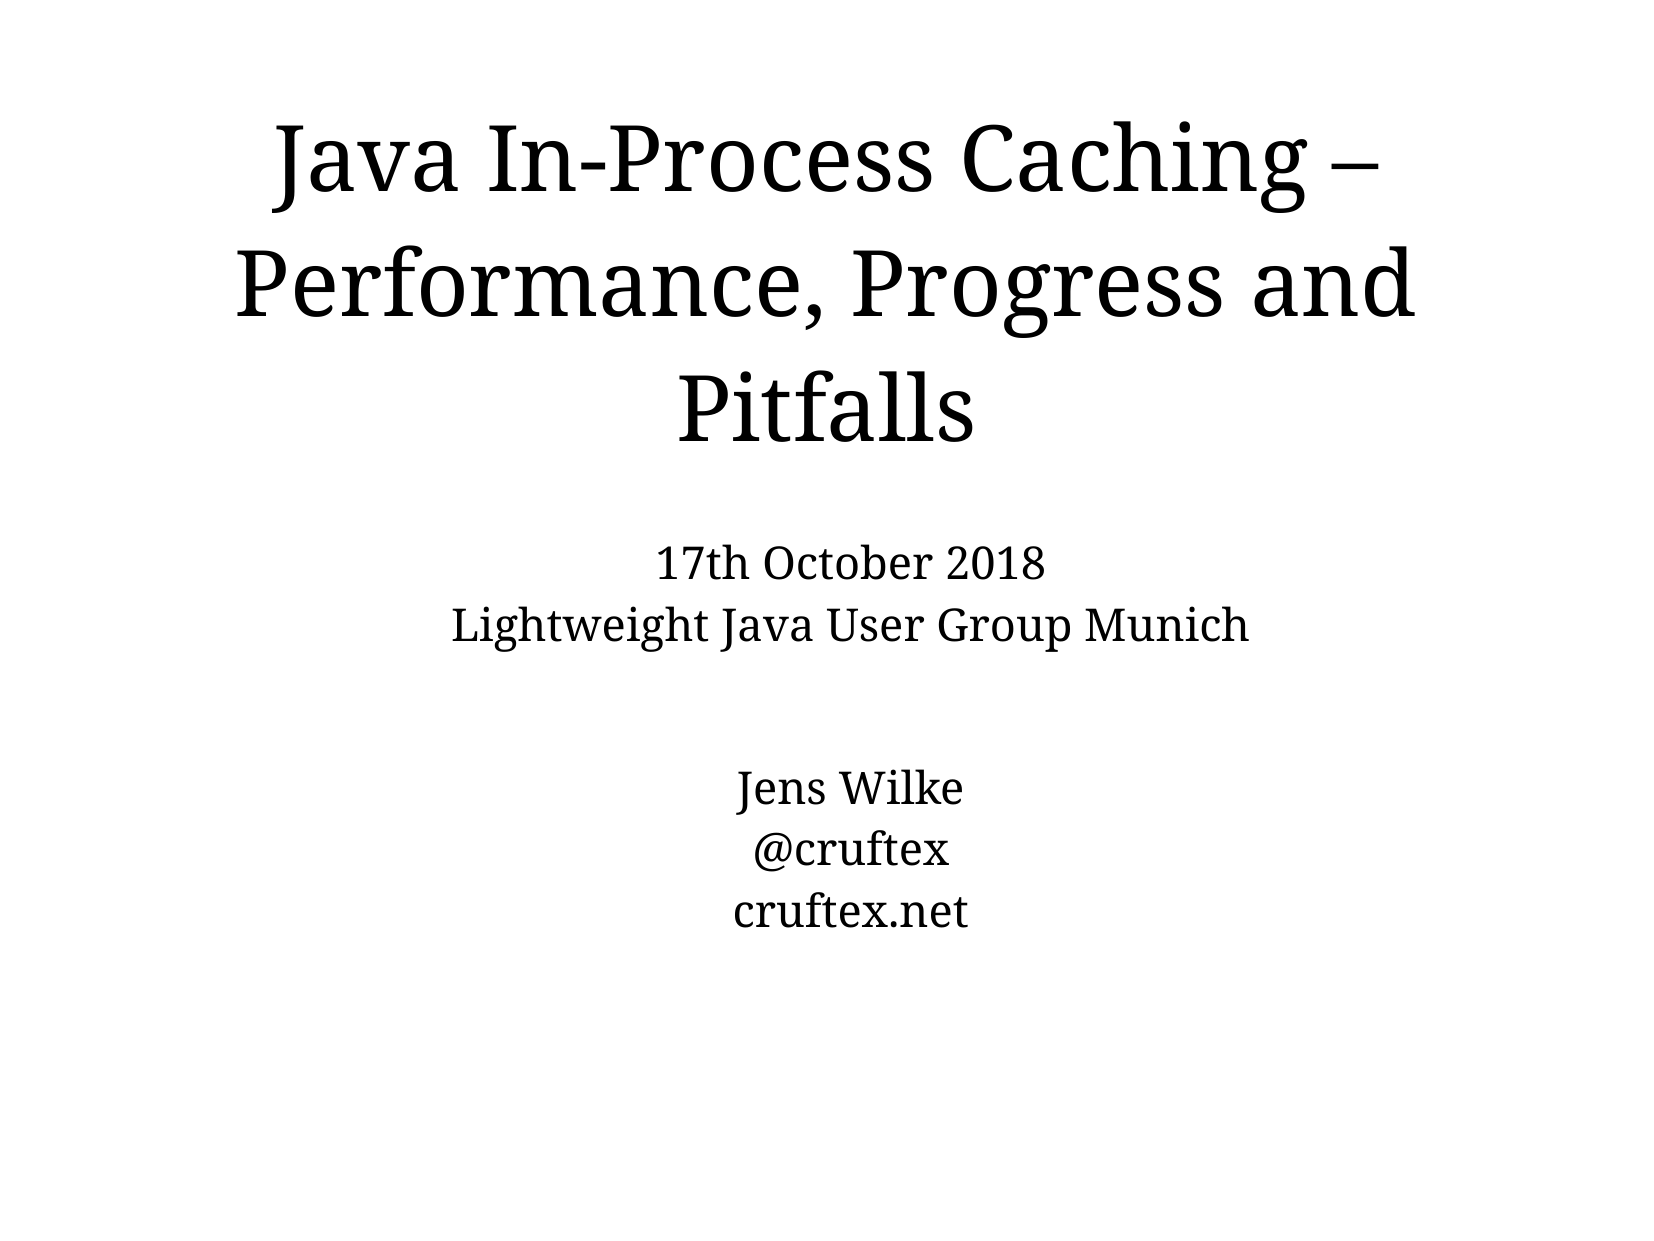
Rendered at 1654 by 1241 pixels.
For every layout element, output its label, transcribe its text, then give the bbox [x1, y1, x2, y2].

title Java In-Process Caching – Performance, Progress and Pitfalls [82, 153, 1571, 408]
list 17th October 2018 Lightweight Java User Group Munich Jens Wilke @cruftex cruftex.net [82, 531, 1571, 1010]
